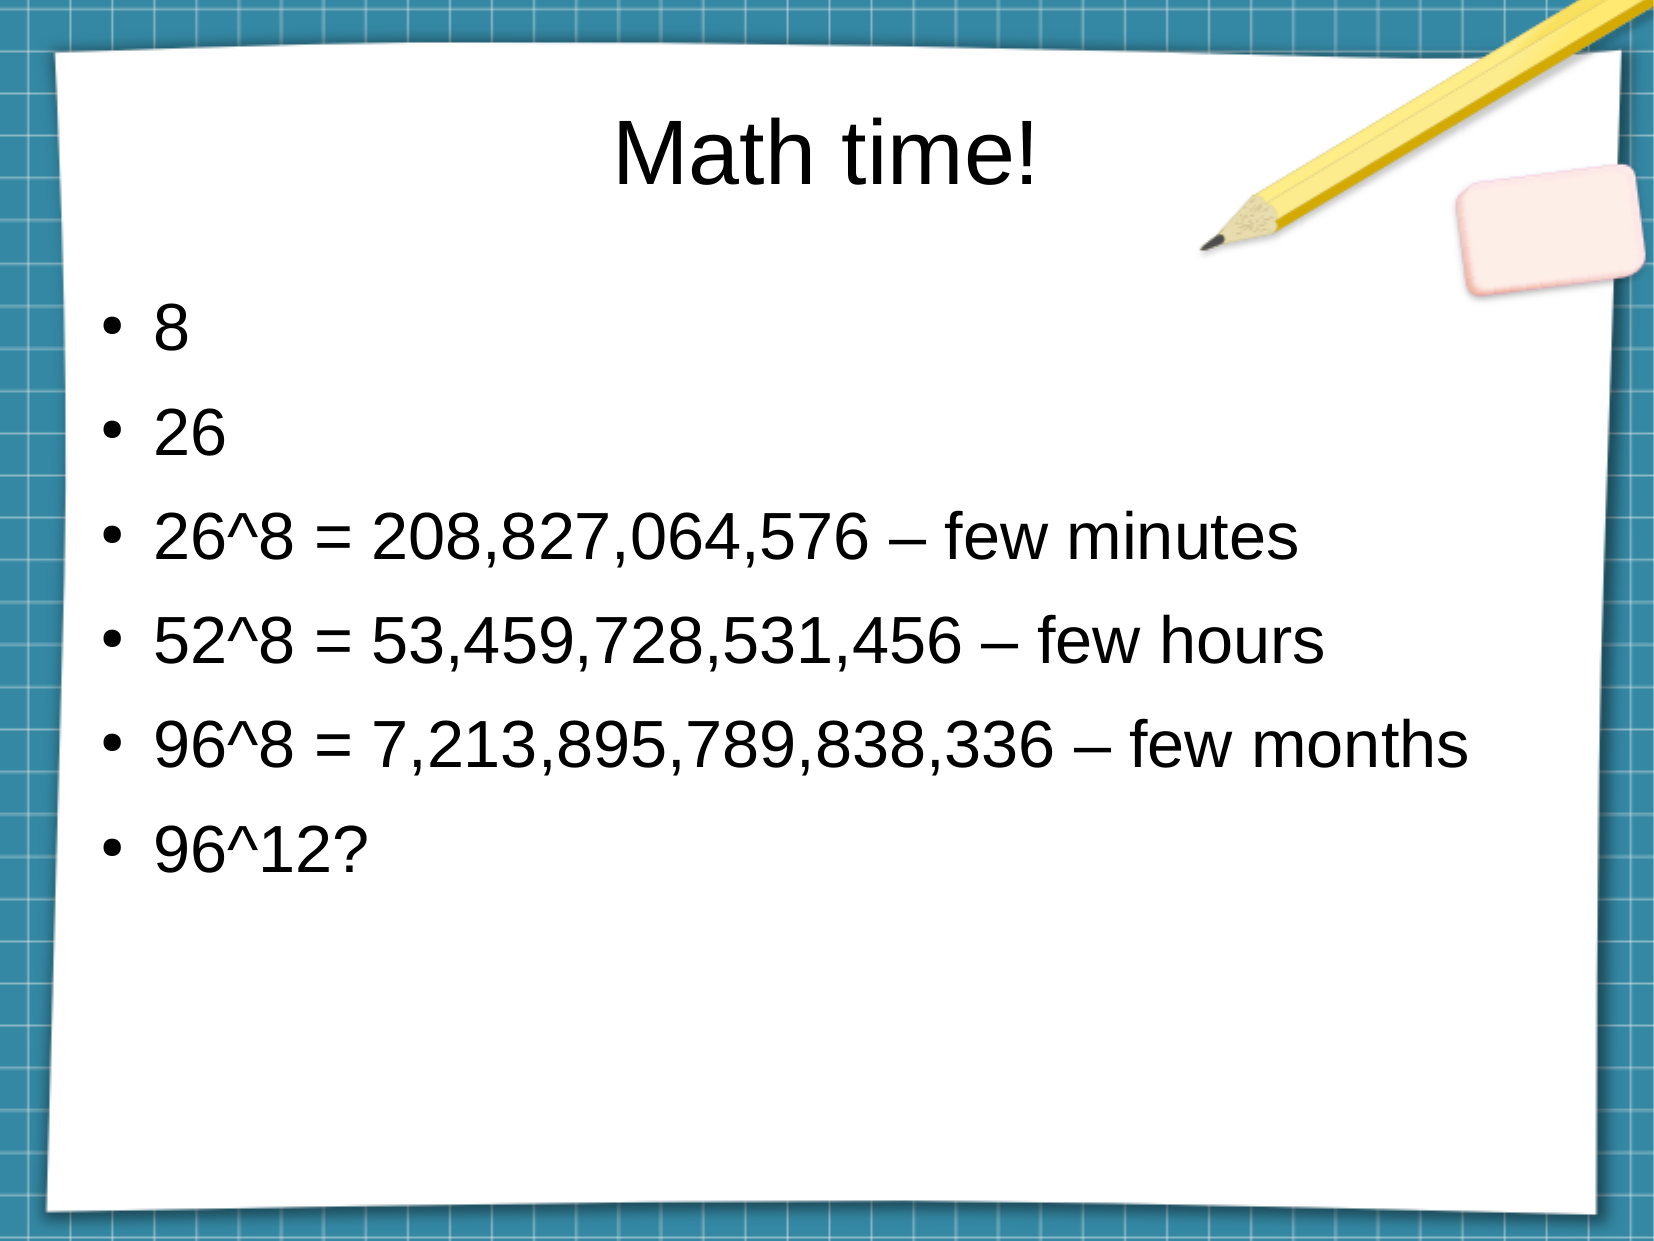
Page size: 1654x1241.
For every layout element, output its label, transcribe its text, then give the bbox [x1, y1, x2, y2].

picture [0, 0, 1654, 1241]
title Math time! [82, 49, 1571, 257]
list 8 26 26^8 = 208,827,064,576 – few minutes 52^8 = 53,459,728,531,456 – few hours 96^8 = 7,213,895,789,838,336 – few months 96^12? [82, 290, 1571, 1010]
